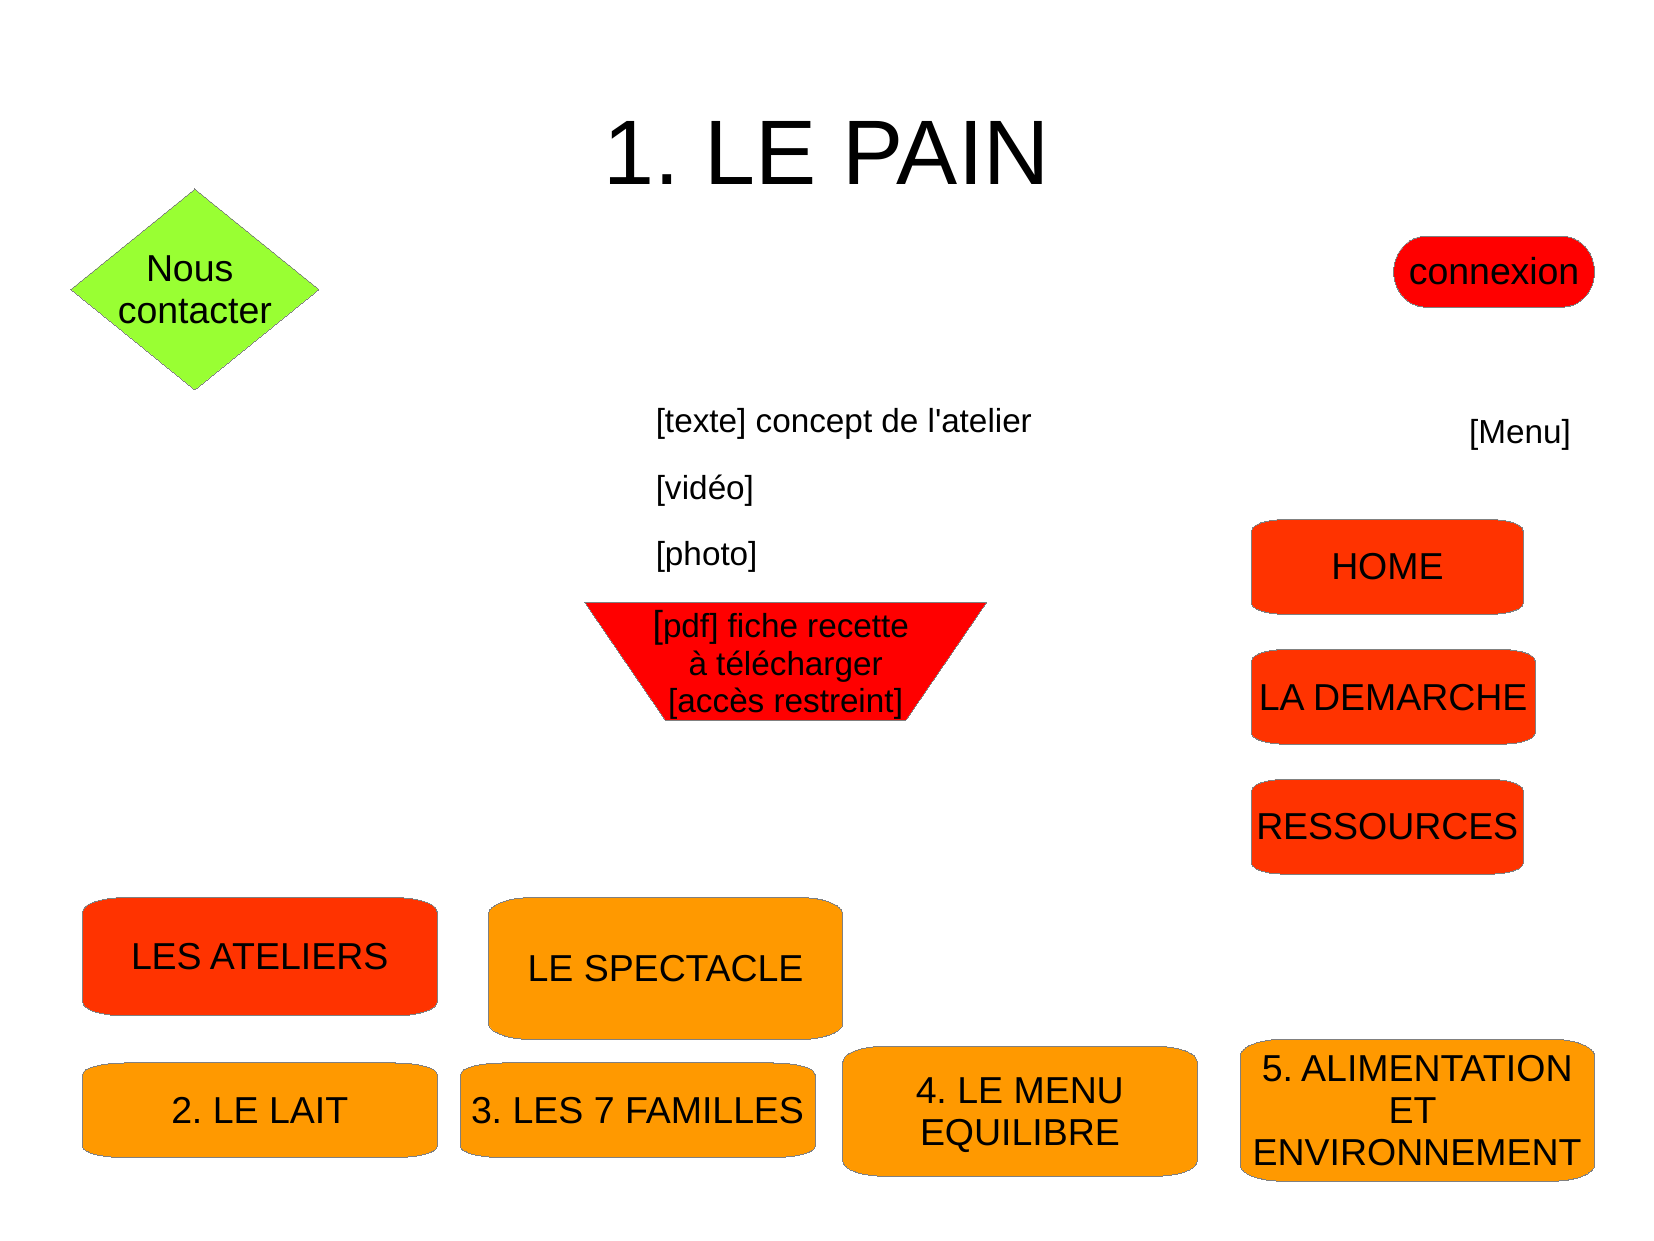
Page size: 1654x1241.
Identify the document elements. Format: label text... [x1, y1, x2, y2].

text_box 2. LE LAIT [82, 1062, 438, 1158]
list [texte] concept de l'atelier [vidéo] [photo] [584, 402, 1063, 745]
list [Menu] [1168, 413, 1571, 922]
text_box LA DEMARCHE [1251, 649, 1536, 745]
text_box 4. LE MENU EQUILIBRE [842, 1046, 1198, 1177]
text_box LES ATELIERS [82, 897, 438, 1016]
text_box [pdf] fiche recette à télécharger [accès restreint] [584, 602, 987, 721]
text_box 5. ALIMENTATION ET ENVIRONNEMENT [1240, 1039, 1595, 1182]
text_box Nous contacter [70, 188, 319, 390]
title 1. LE PAIN [82, 49, 1571, 257]
text_box 3. LES 7 FAMILLES [460, 1062, 816, 1158]
text_box HOME [1251, 519, 1524, 615]
text_box LE SPECTACLE [488, 897, 843, 1040]
text_box connexion [1393, 236, 1595, 308]
text_box RESSOURCES [1251, 779, 1524, 875]
